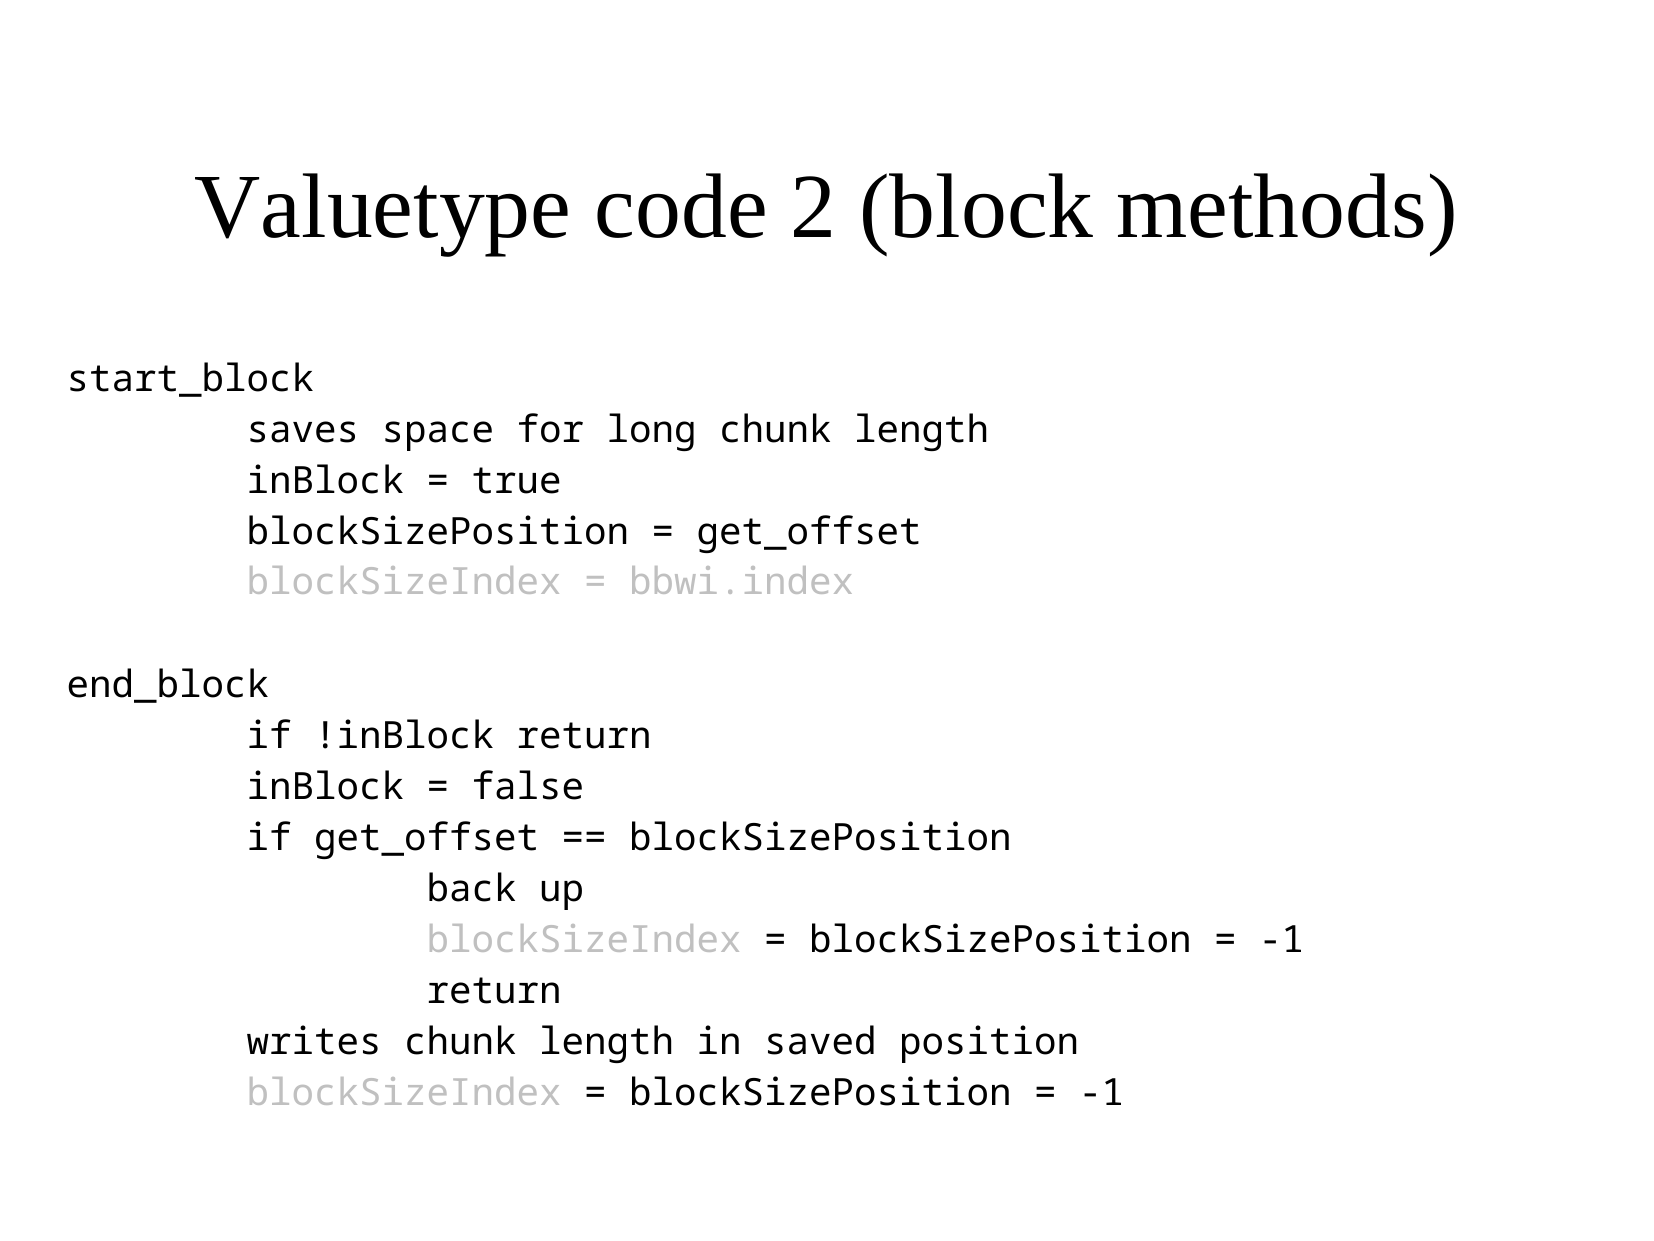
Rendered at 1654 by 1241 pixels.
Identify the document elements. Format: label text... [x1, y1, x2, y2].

text_box start_block saves space for long chunk length inBlock = true blockSizePosition = get_offset blockSizeIndex = bbwi.index end_block if !inBlock return inBlock = false if get_offset == blockSizePosition back up blockSizeIndex = blockSizePosition = -1 return writes chunk length in saved position blockSizeIndex = blockSizePosition = -1 [66, 300, 1609, 957]
title Valuetype code 2 (block methods) [121, 102, 1534, 300]
